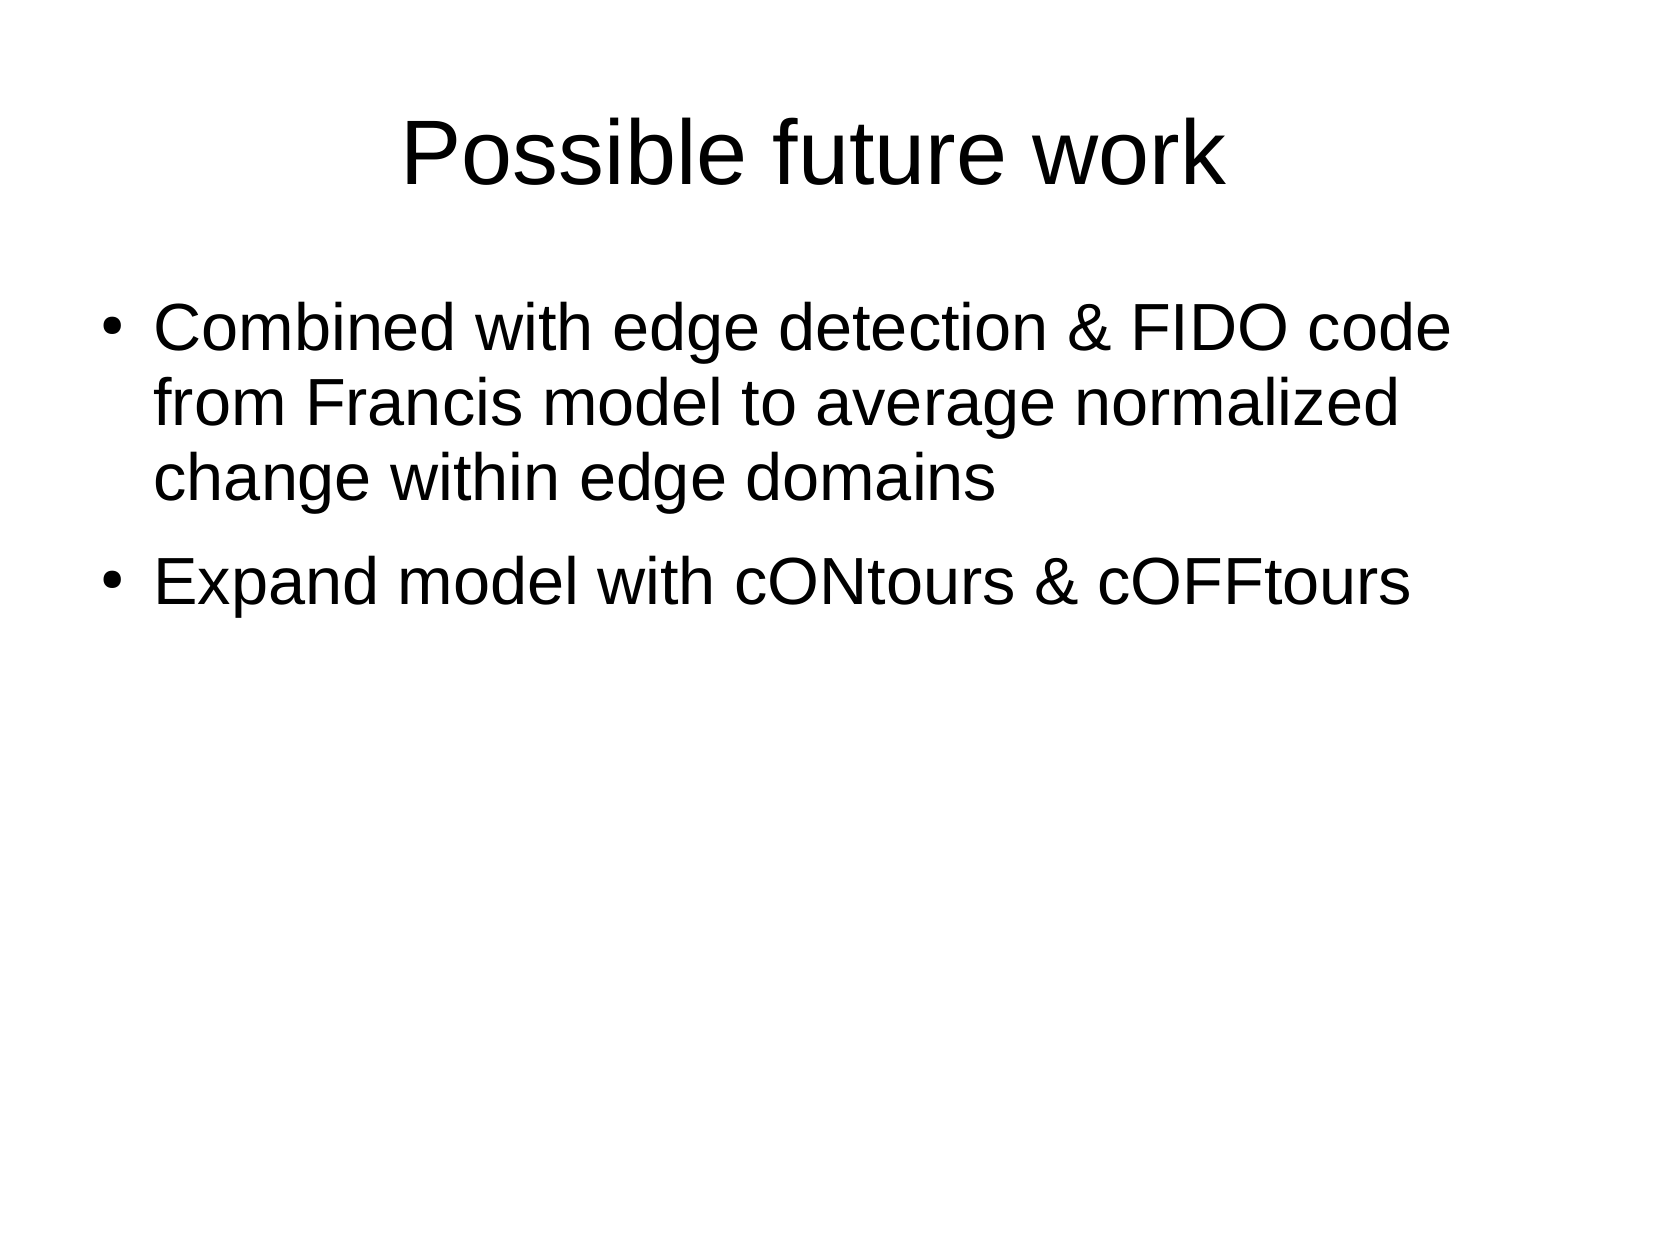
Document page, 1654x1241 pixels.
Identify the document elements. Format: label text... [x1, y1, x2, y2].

list Combined with edge detection & FIDO code from Francis model to average normalized change within edge domains Expand model with cONtours & cOFFtours [82, 290, 1538, 1010]
title Possible future work [82, 49, 1571, 257]
